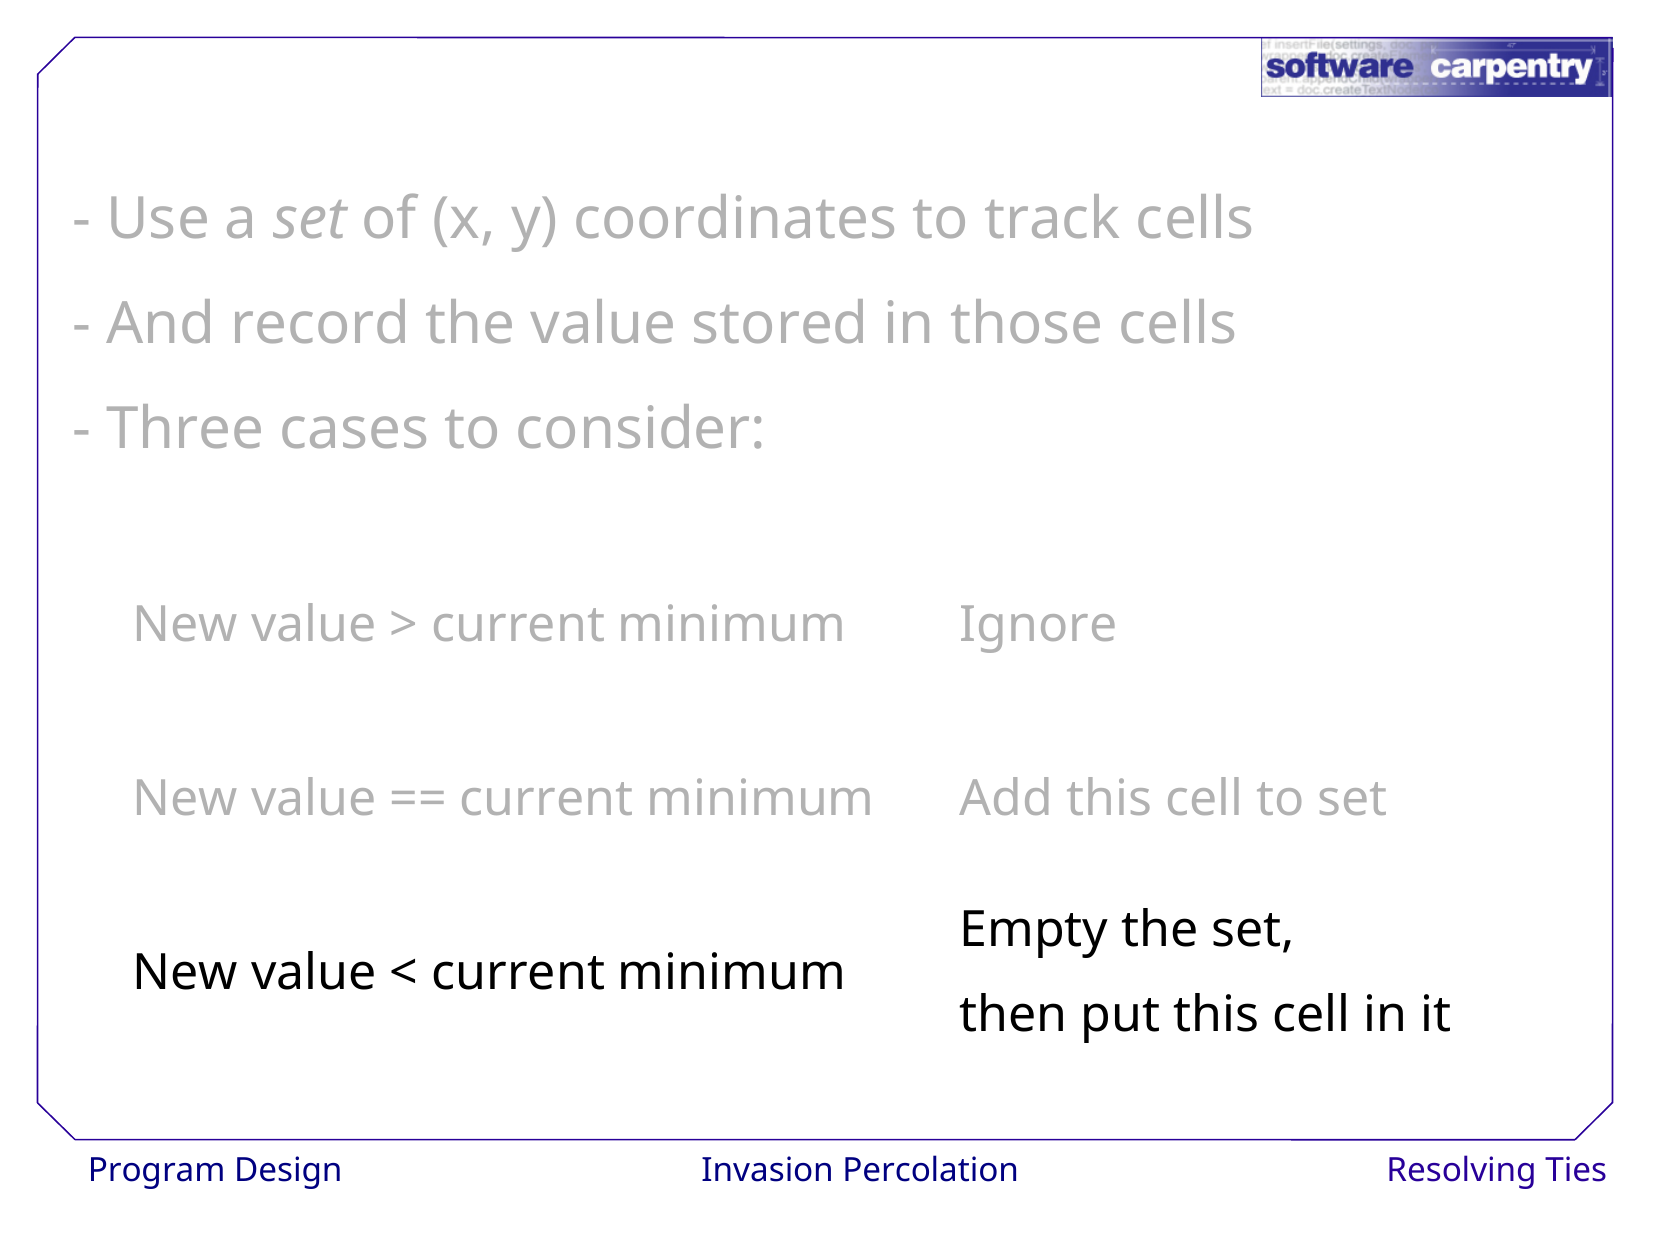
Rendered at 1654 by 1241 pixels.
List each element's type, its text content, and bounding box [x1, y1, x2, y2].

table_cell New value == current minimum [118, 711, 945, 885]
table_cell New value < current minimum [118, 885, 945, 1060]
table_header New value > current minimum [118, 537, 945, 711]
table_header Ignore [945, 537, 1559, 711]
table_cell Add this cell to set [945, 711, 1559, 885]
text_box - Use a set of (x, y) coordinates to track cells - And record the value stored in those cells - Three cases to consider: [57, 138, 1420, 469]
picture [1261, 39, 1613, 97]
table_cell Empty the set, then put this cell in it [945, 885, 1559, 1060]
